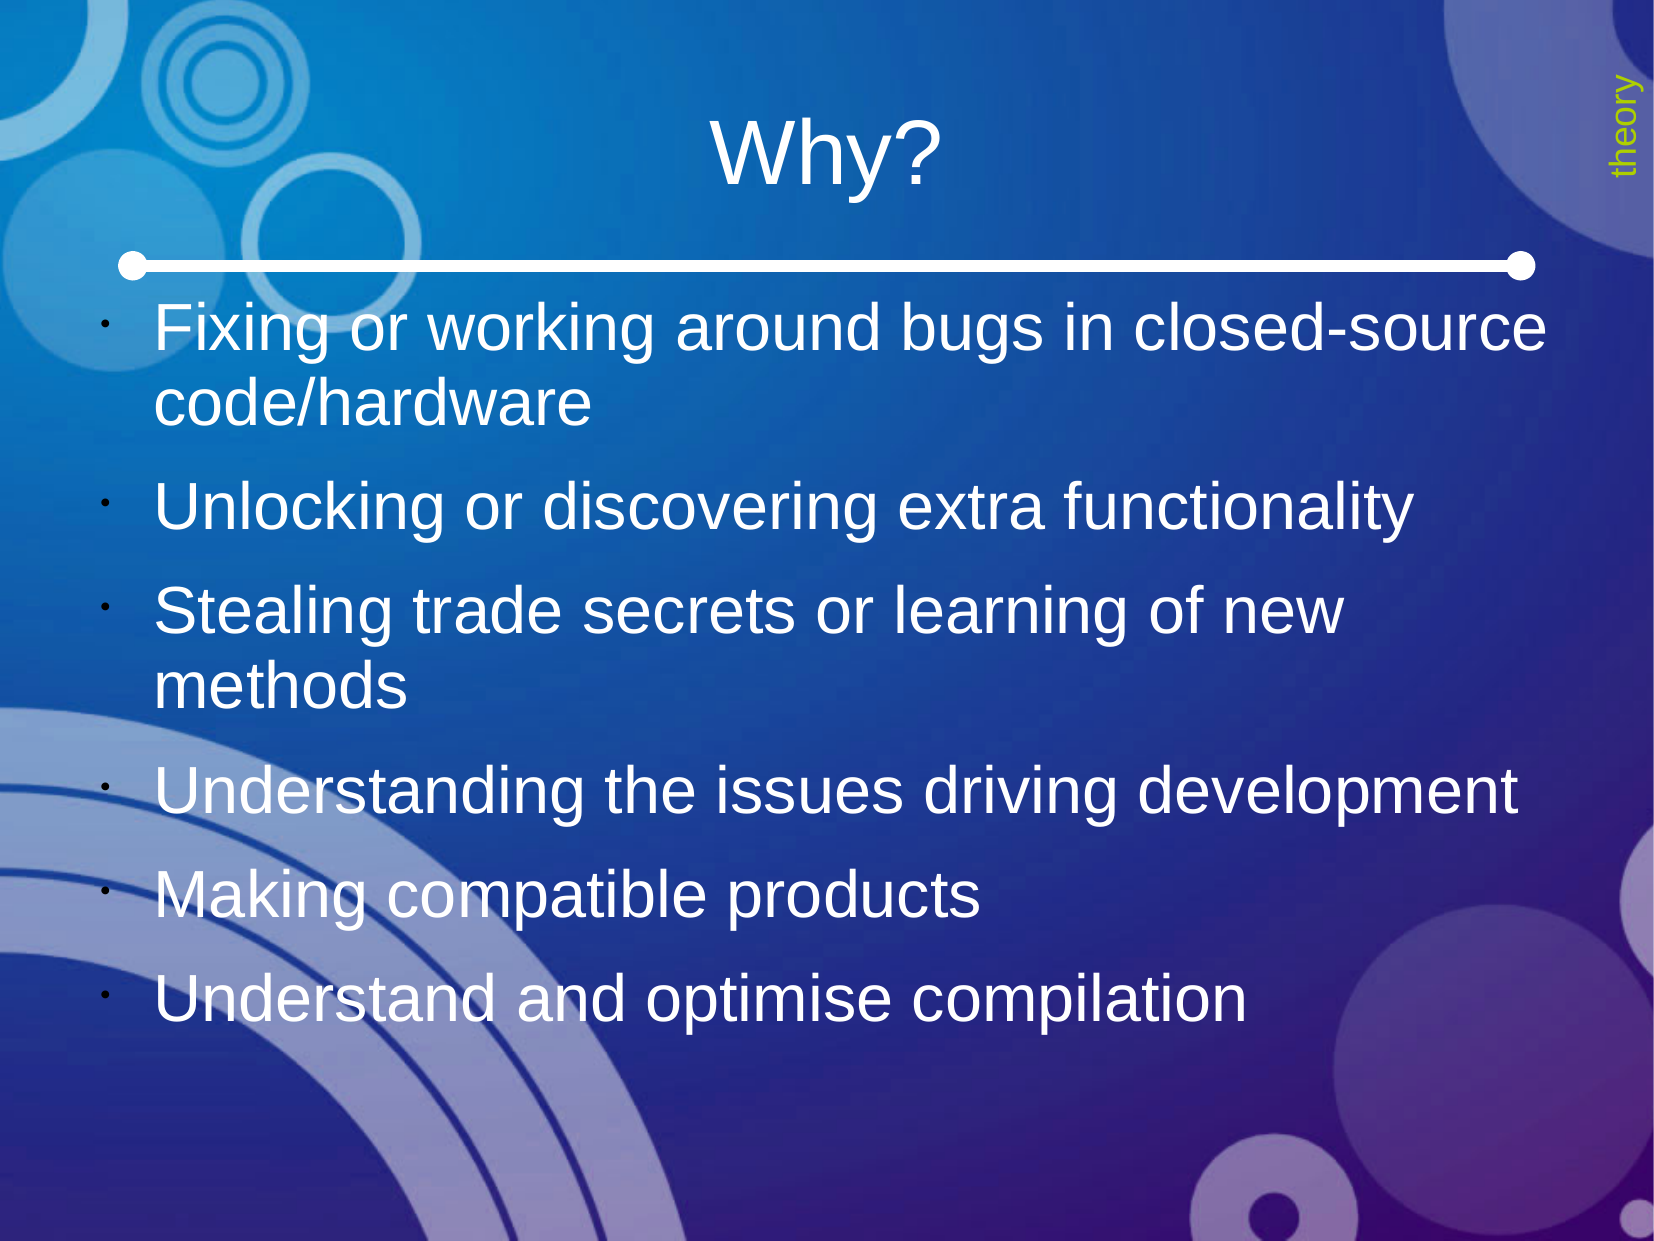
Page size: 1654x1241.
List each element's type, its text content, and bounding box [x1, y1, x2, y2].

picture [0, 0, 1654, 1241]
list Fixing or working around bugs in closed-source code/hardware Unlocking or discovering extra functionality Stealing trade secrets or learning of new methods Understanding the issues driving development Making compatible products Understand and optimise compilation [82, 290, 1571, 1094]
title Why? [82, 56, 1571, 250]
